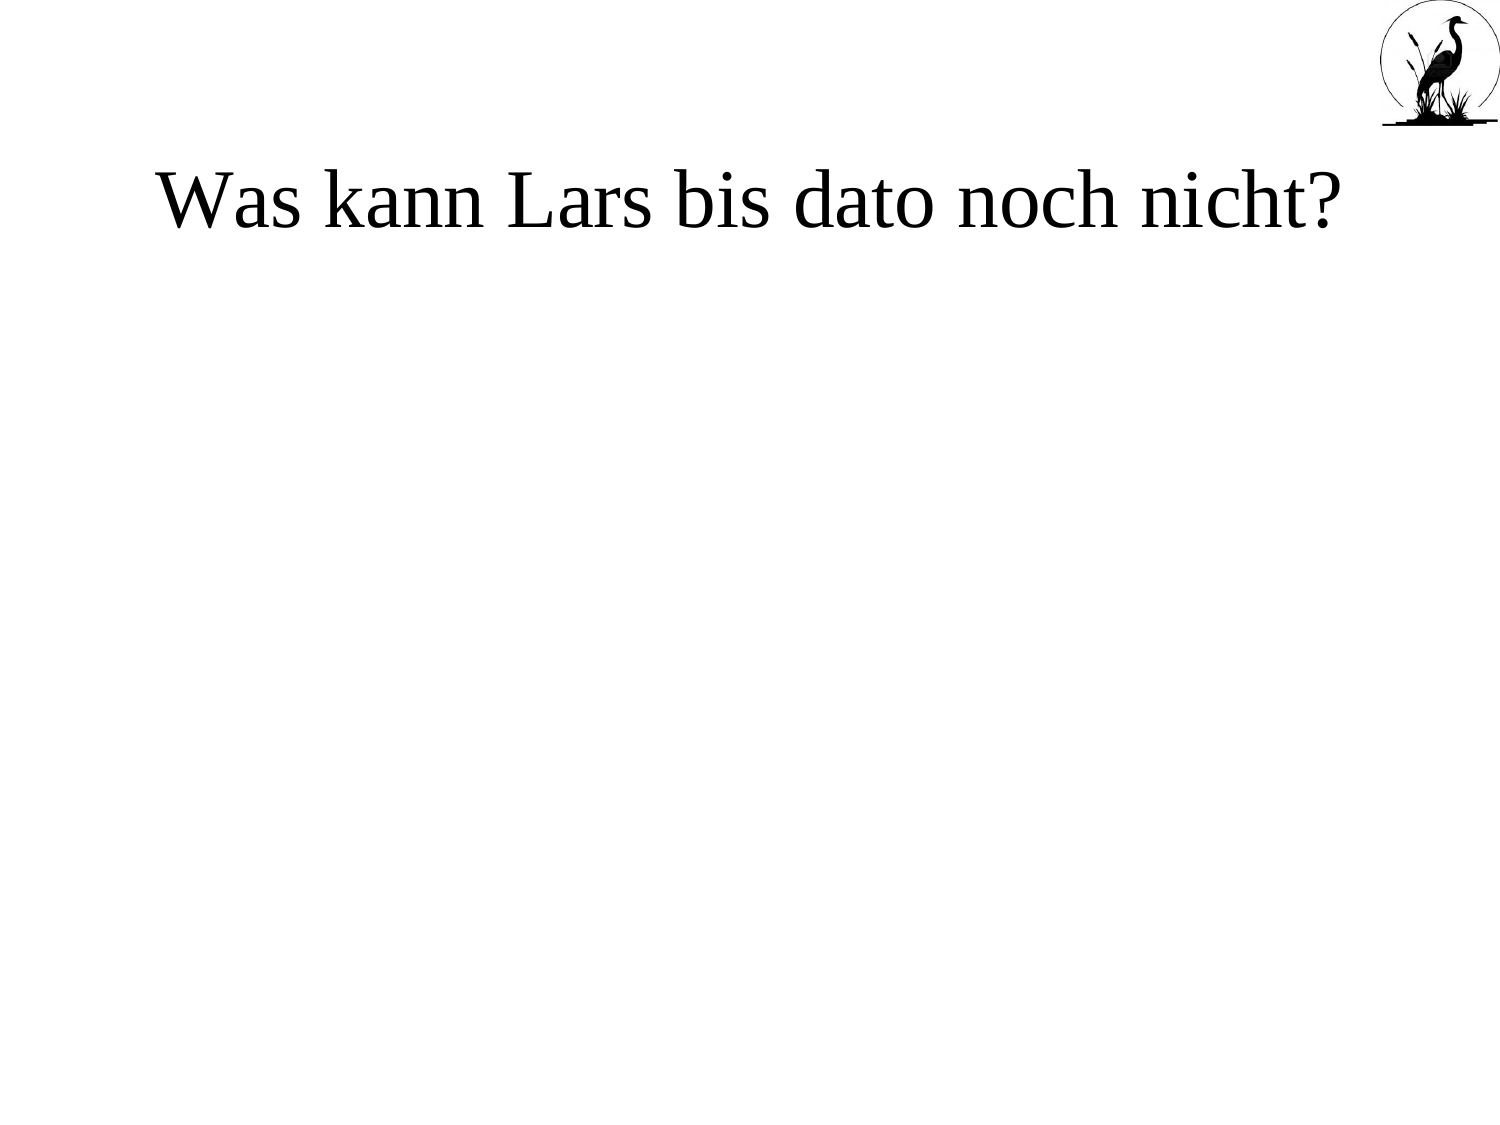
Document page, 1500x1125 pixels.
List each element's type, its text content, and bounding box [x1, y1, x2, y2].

picture [1380, 0, 1500, 126]
title Was kann Lars bis dato noch nicht? [112, 99, 1388, 288]
